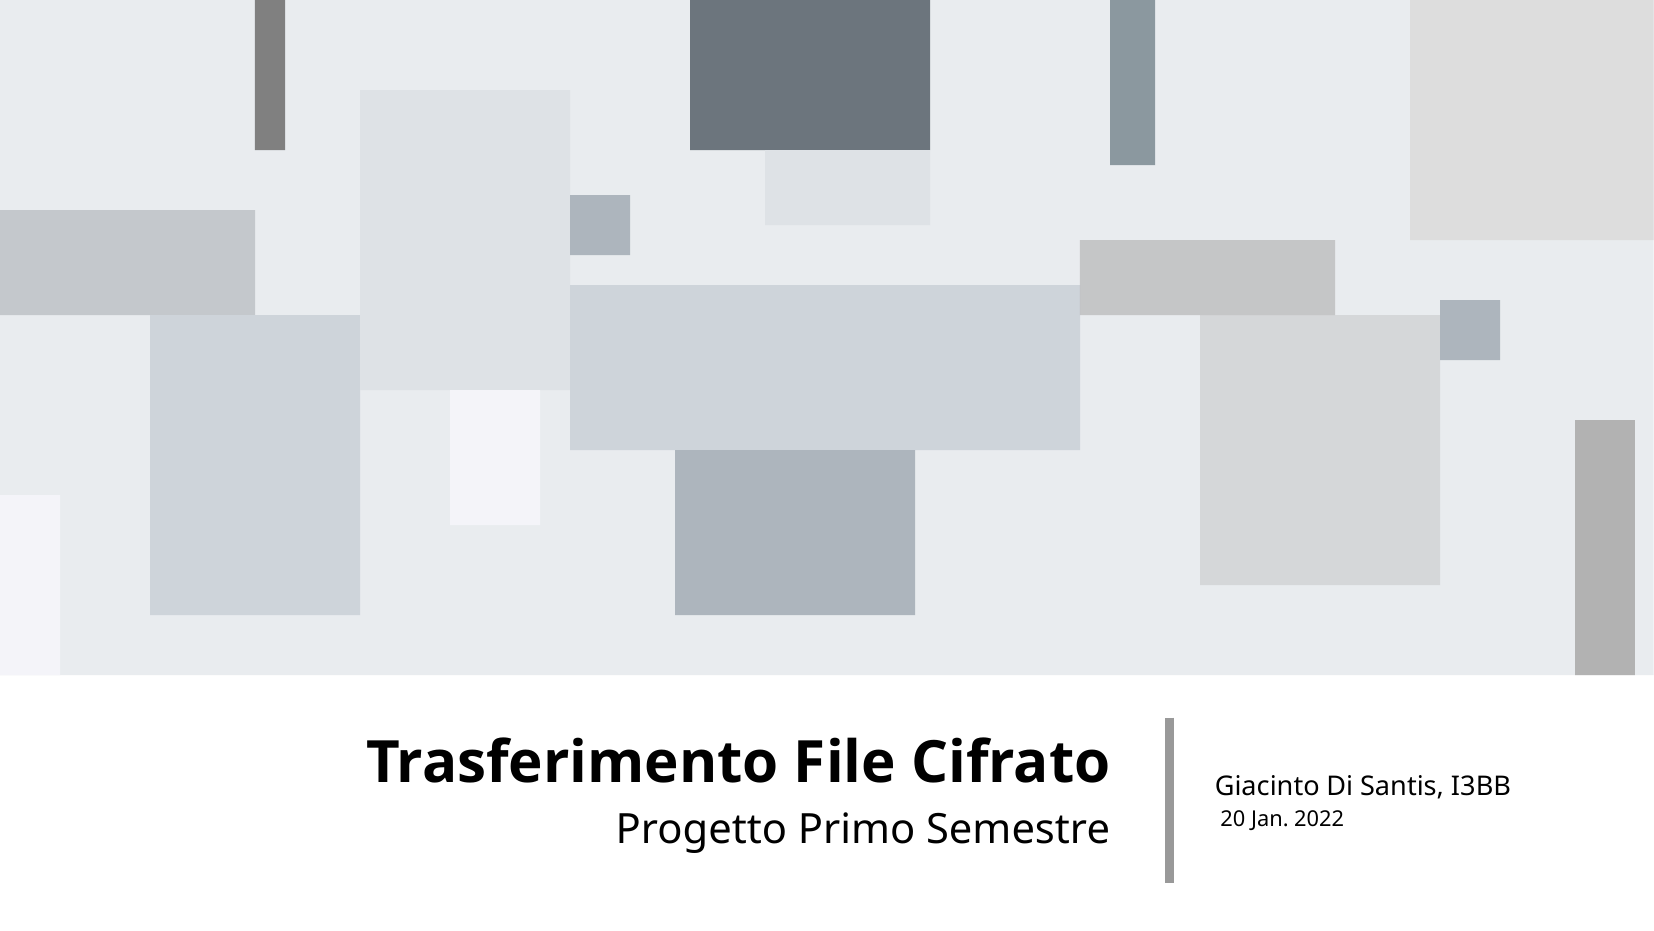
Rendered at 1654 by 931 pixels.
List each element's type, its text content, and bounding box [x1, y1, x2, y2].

text_box Trasferimento File Cifrato Progetto Primo Semestre [224, 712, 1125, 931]
text_box Giacinto Di Santis, I3BB 20 Jan. 2022 [1199, 759, 1590, 841]
